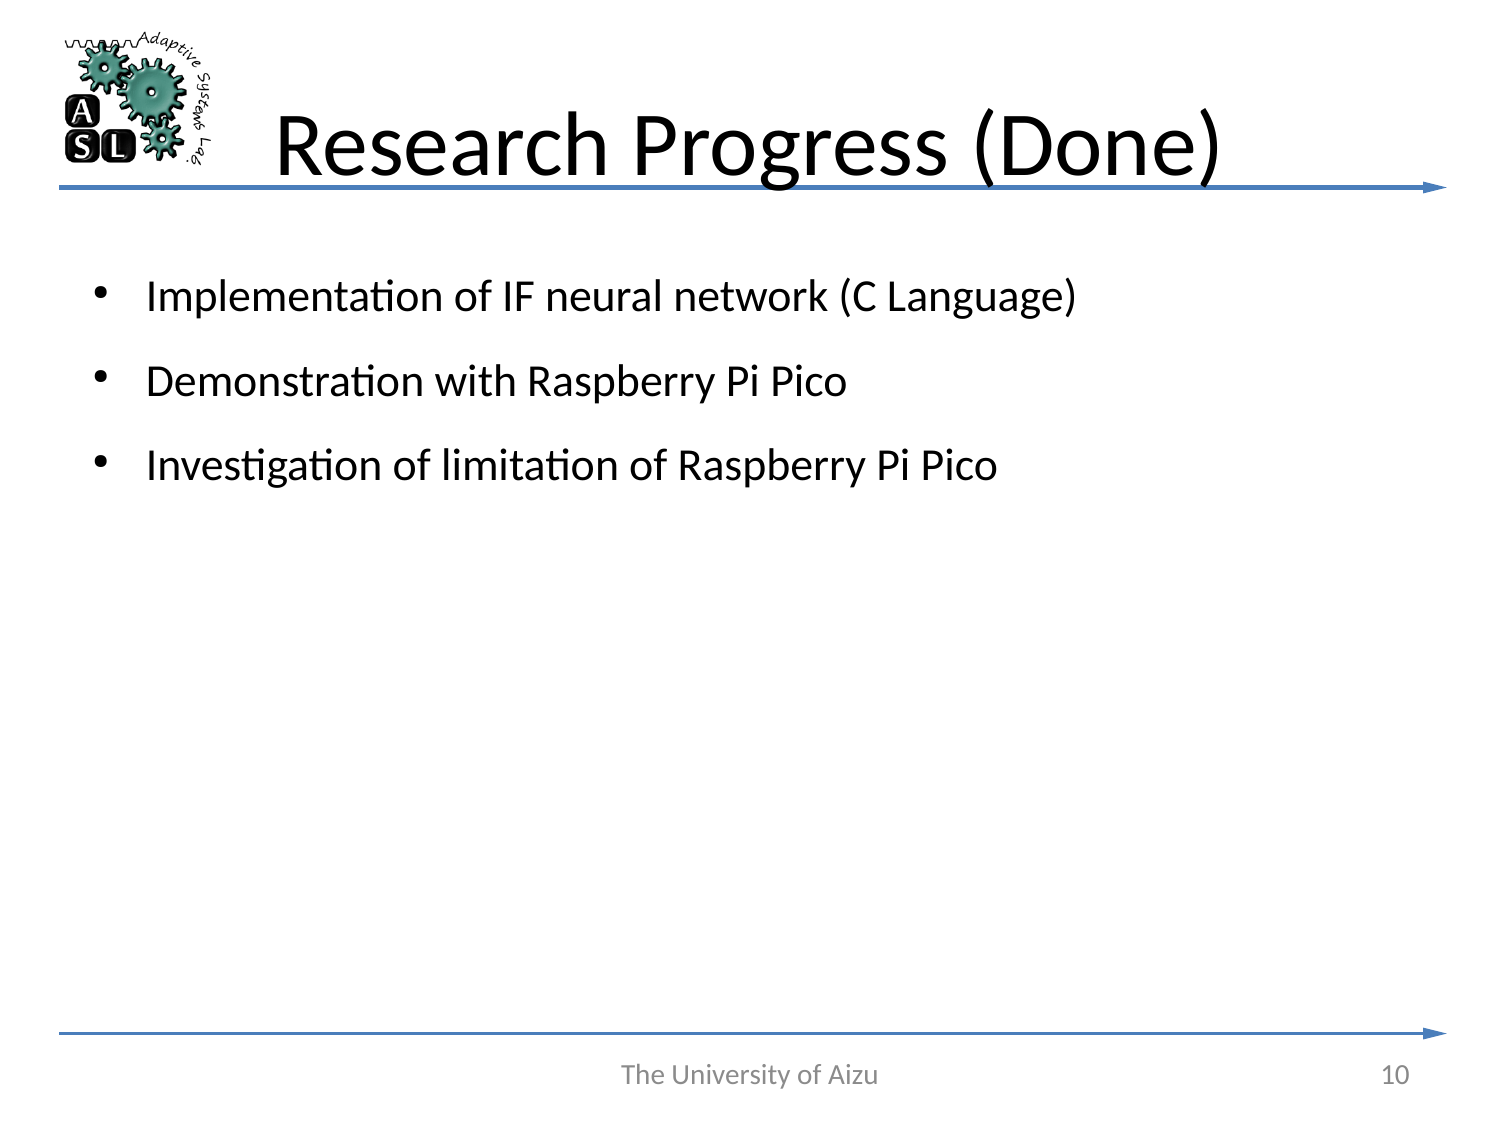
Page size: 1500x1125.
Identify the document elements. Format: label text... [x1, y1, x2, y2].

list Implementation of IF neural network (C Language) Demonstration with Raspberry Pi Pico Investigation of limitation of Raspberry Pi Pico [75, 265, 1425, 1009]
title Research Progress (Done) [75, 45, 1425, 233]
slide_number <番号> [1074, 1042, 1425, 1103]
picture [58, 30, 211, 169]
footer The University of Aizu [512, 1042, 988, 1103]
